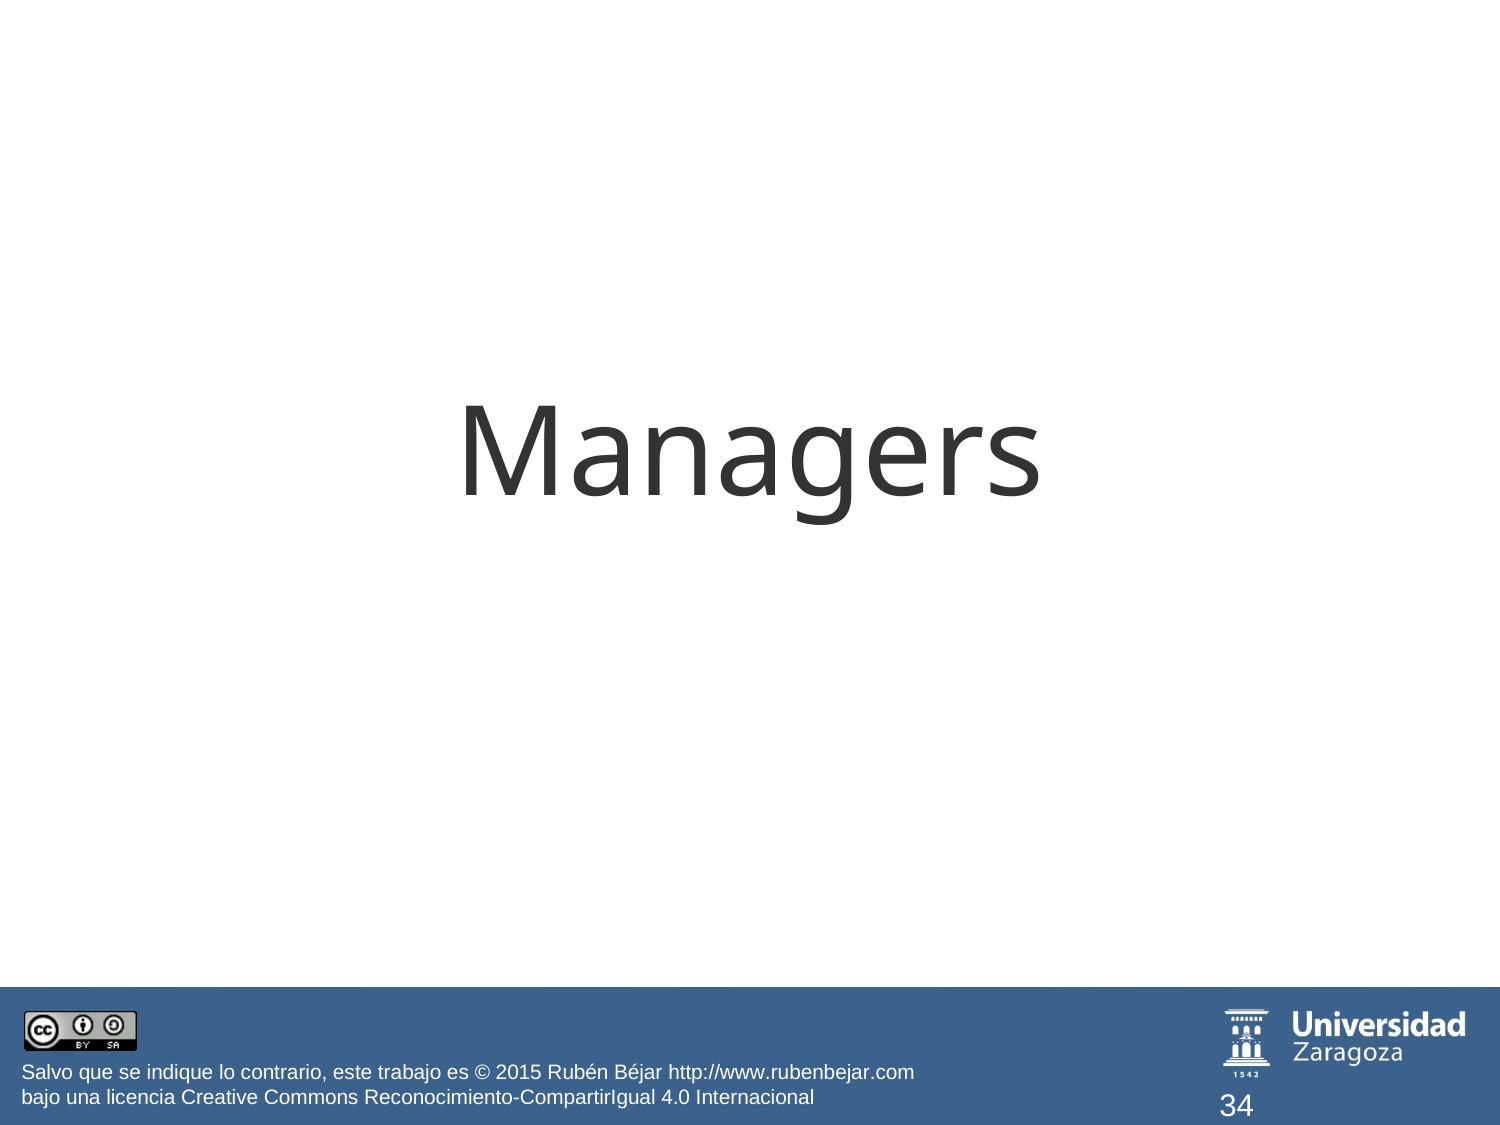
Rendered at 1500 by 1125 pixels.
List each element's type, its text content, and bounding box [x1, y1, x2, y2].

text_box Managers [169, 307, 1331, 585]
picture [0, 987, 1500, 1125]
